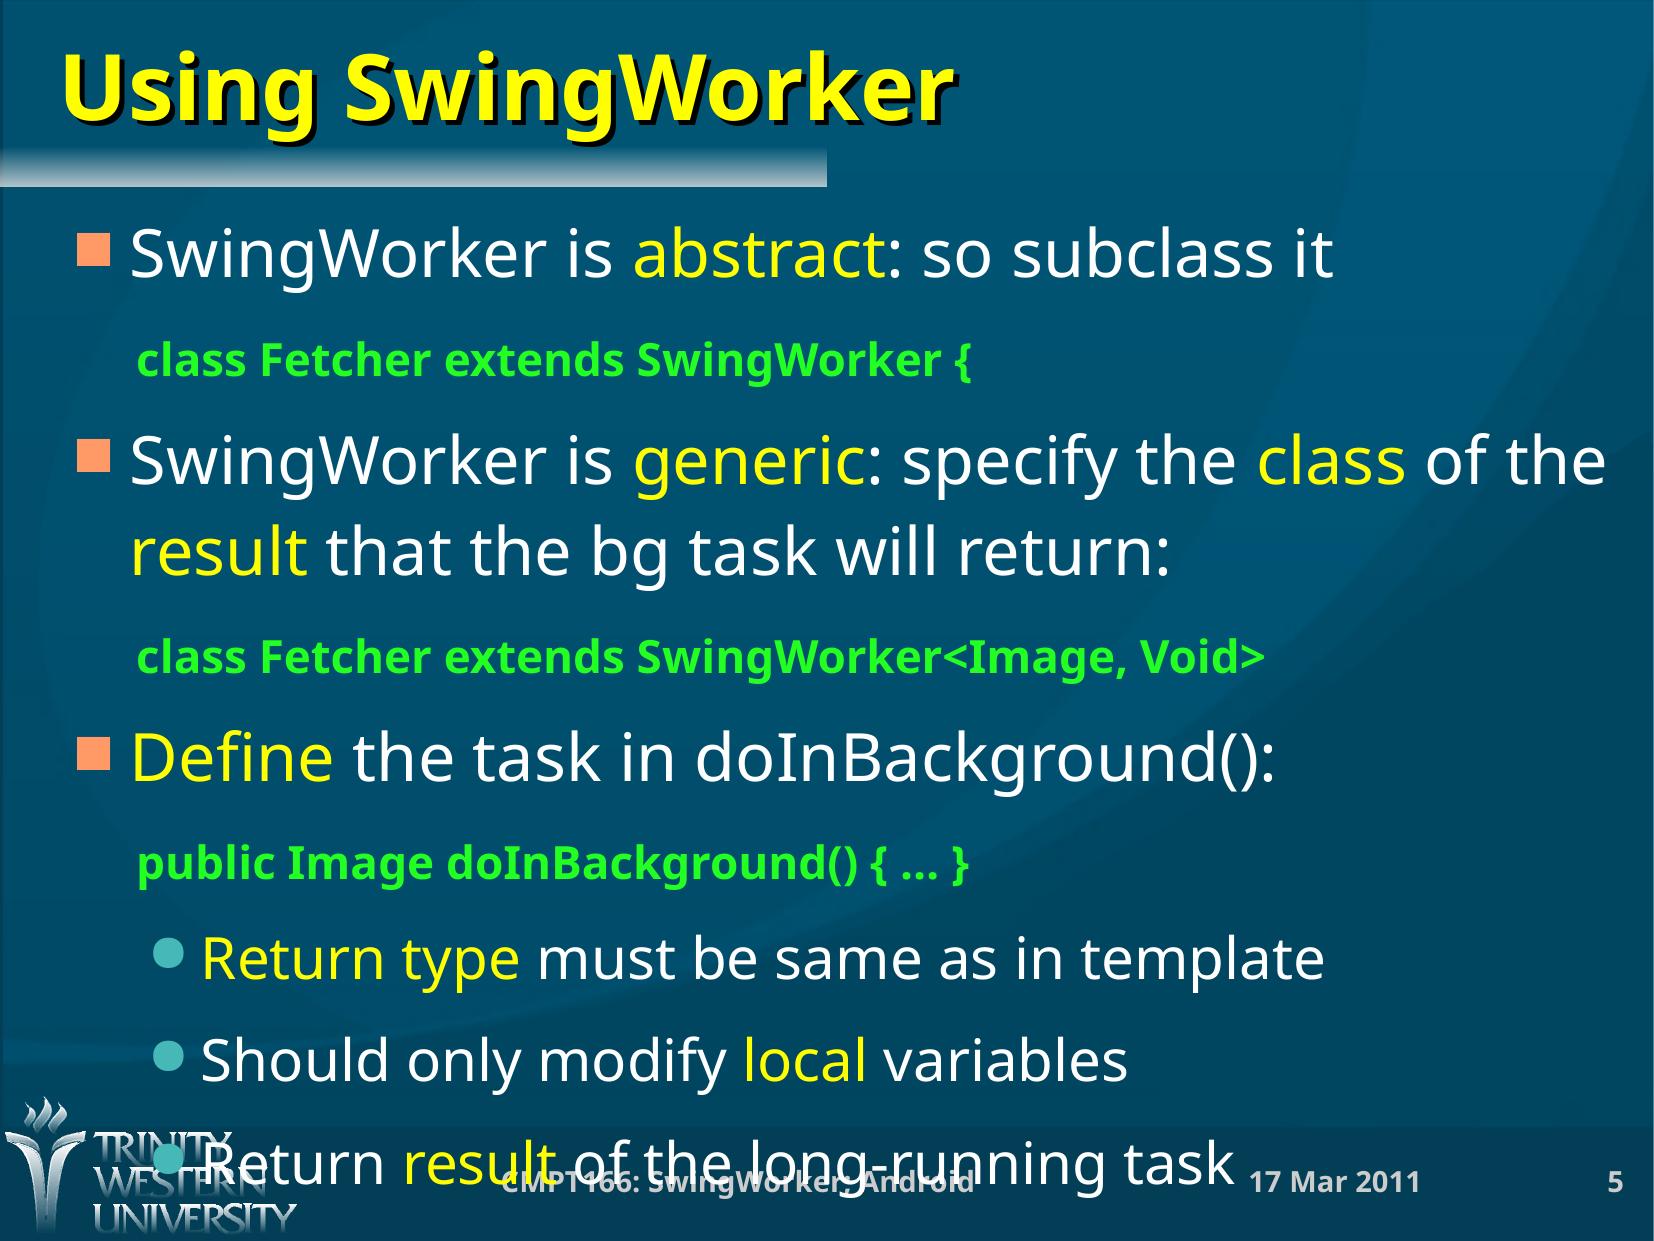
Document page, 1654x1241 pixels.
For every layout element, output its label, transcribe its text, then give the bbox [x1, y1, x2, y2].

text_box Source: d.android.com [0, 154, 827, 158]
picture [38, 1227, 54, 1232]
list SwingWorker is abstract: so subclass it class Fetcher extends SwingWorker { SwingWorker is generic: specify the class of the result that the bg task will return: class Fetcher extends SwingWorker<Image, Void> Define the task in doInBackground(): public Image doInBackground() { … } Return type must be same as in template Should only modify local variables Return result of the long-running task [59, 206, 1625, 1088]
title Using SwingWorker [59, 19, 1595, 148]
